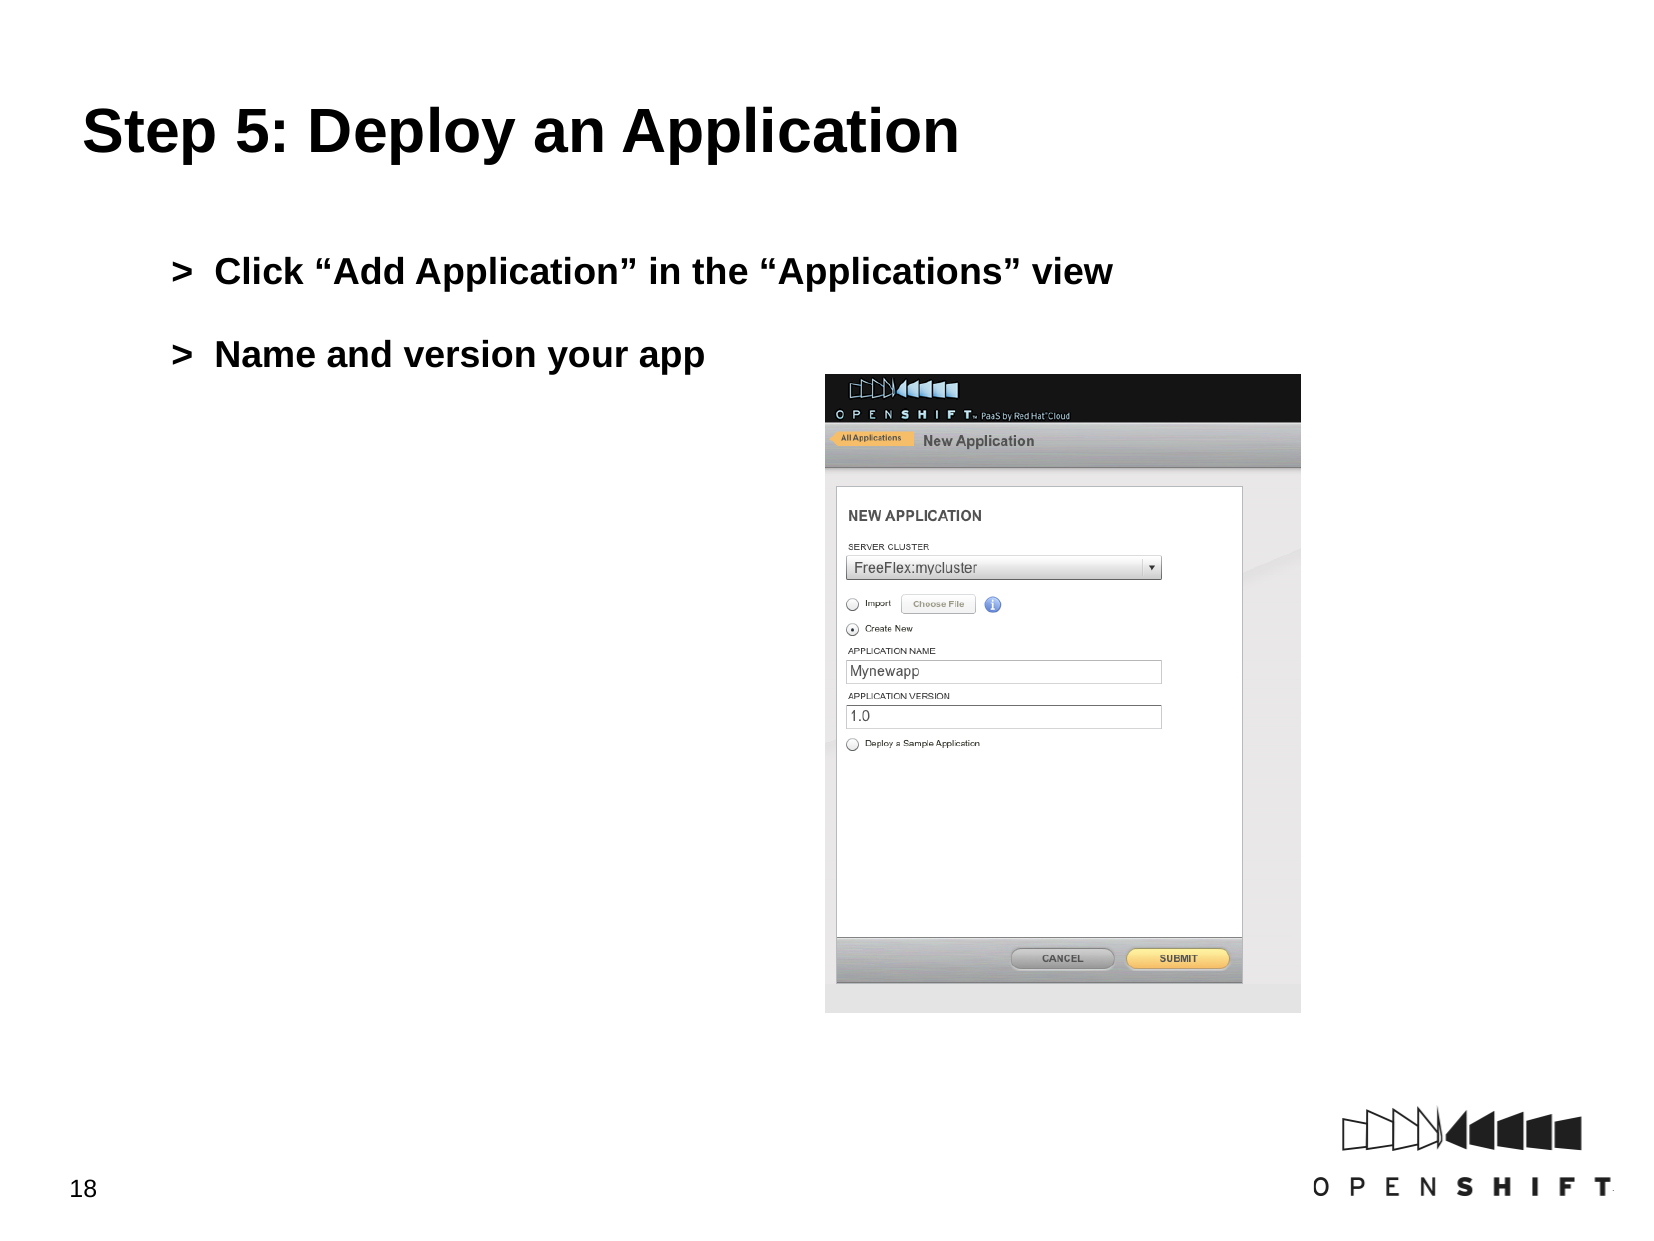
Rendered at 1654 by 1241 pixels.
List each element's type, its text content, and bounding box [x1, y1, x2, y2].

picture [1313, 1104, 1614, 1200]
picture [825, 374, 1301, 1013]
title Step 5: Deploy an Application [82, 37, 1571, 226]
text_box > Click “Add Application” in the “Applications” view [156, 243, 1128, 301]
text_box > Name and version your app [156, 325, 722, 383]
